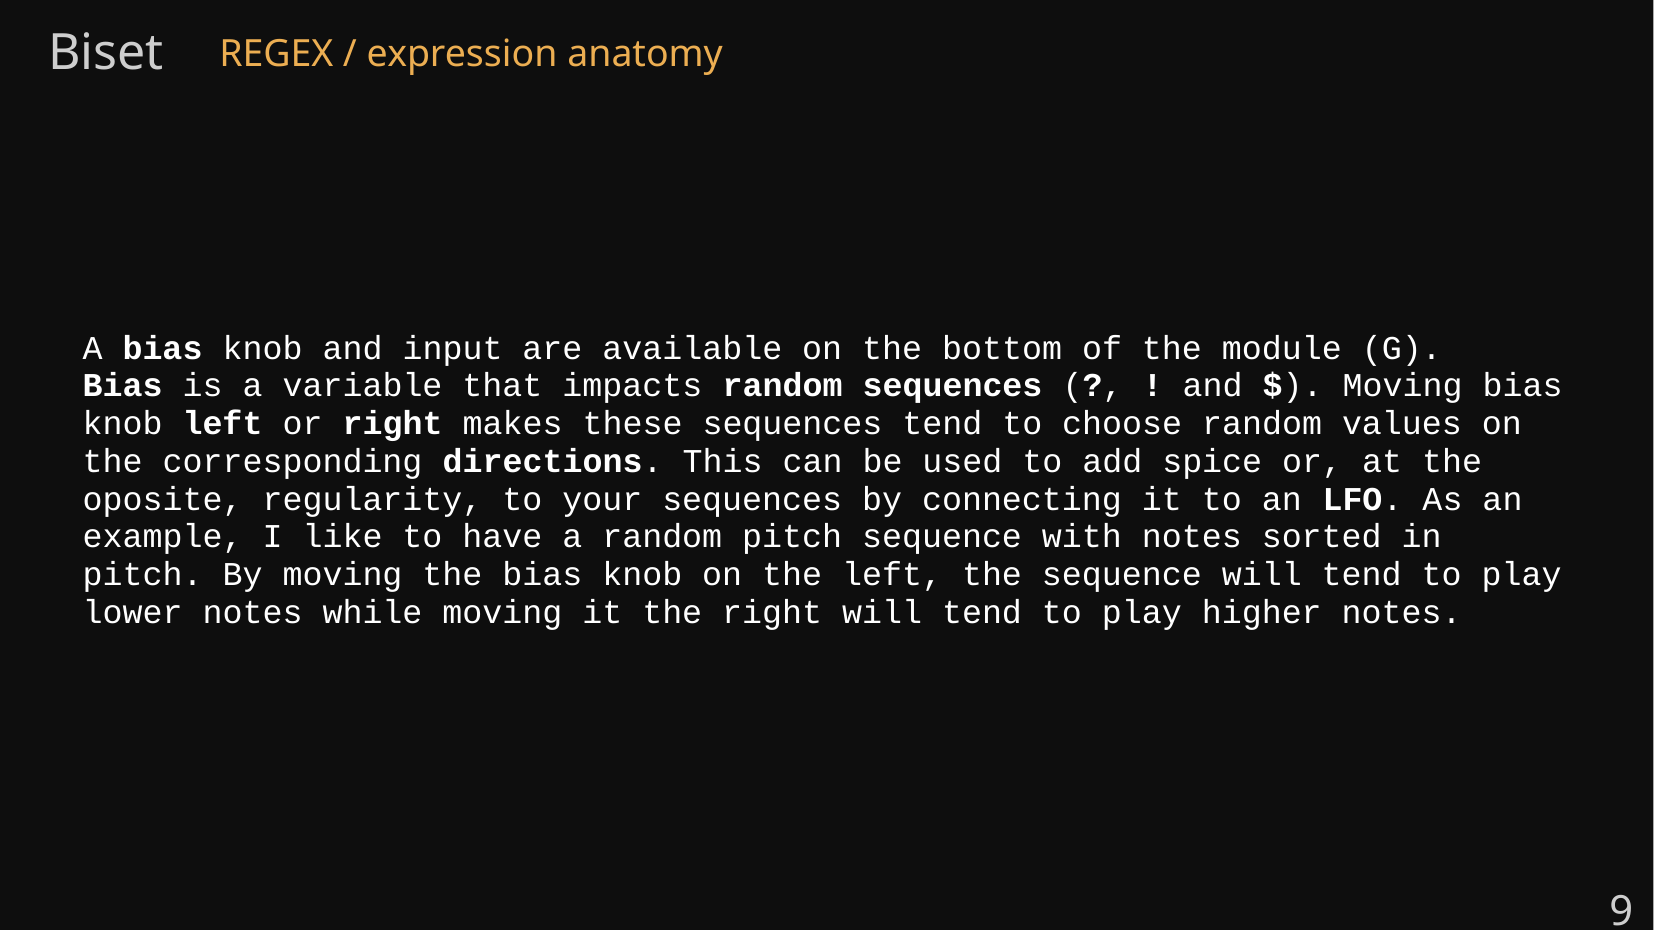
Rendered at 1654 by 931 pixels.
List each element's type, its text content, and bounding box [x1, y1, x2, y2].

text_box REGEX / expression anatomy [204, 19, 768, 80]
list A bias knob and input are available on the bottom of the module (G). Bias is a variable that impacts random sequences (?, ! and $). Moving bias knob left or right makes these sequences tend to choose random values on the corresponding directions. This can be used to add spice or, at the oposite, regularity, to your sequences by connecting it to an LFO. As an example, I like to have a random pitch sequence with notes sorted in pitch. By moving the bias knob on the left, the sequence will tend to play lower notes while moving it the right will tend to play higher notes. [82, 331, 1571, 658]
title Biset [5, 23, 207, 77]
text_box 9 [1594, 873, 1654, 931]
